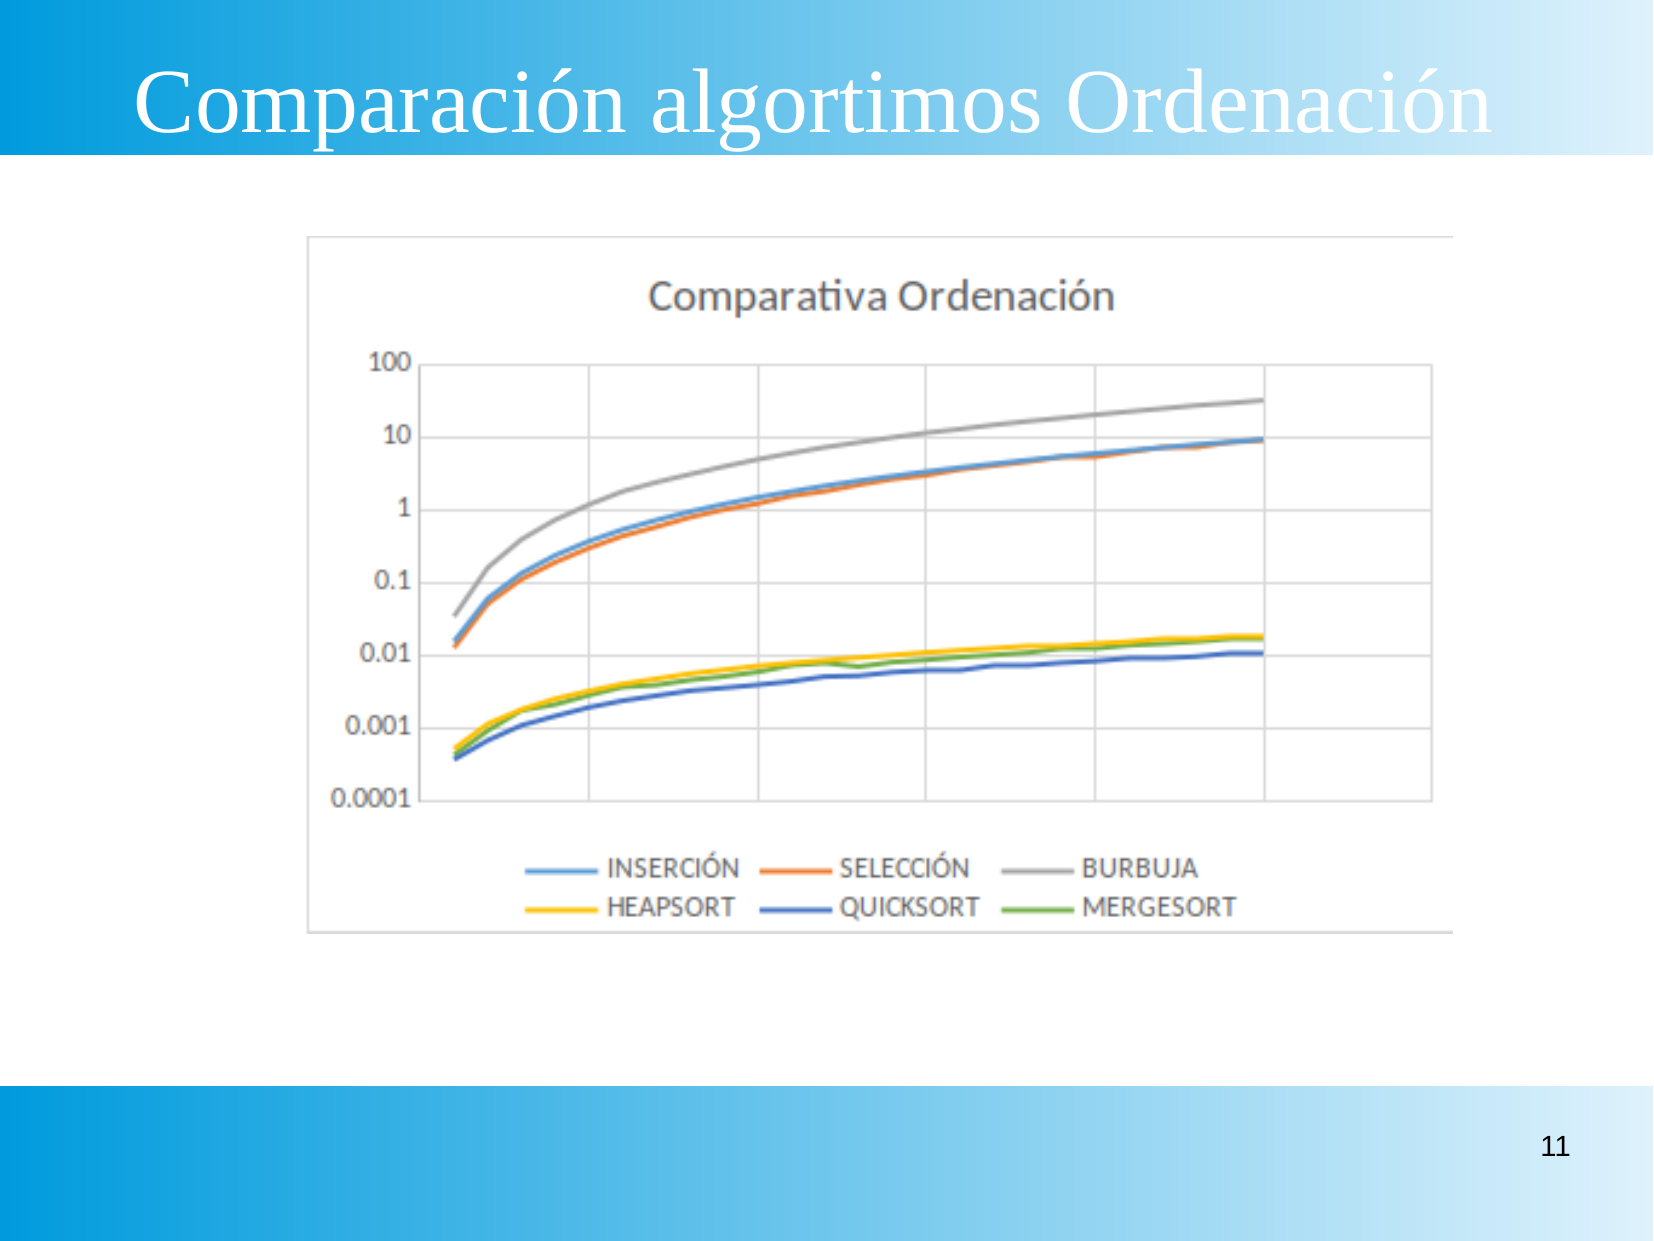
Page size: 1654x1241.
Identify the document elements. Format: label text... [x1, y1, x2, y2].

title Comparación algortimos Ordenación [11, 0, 1619, 205]
picture [305, 236, 1453, 934]
